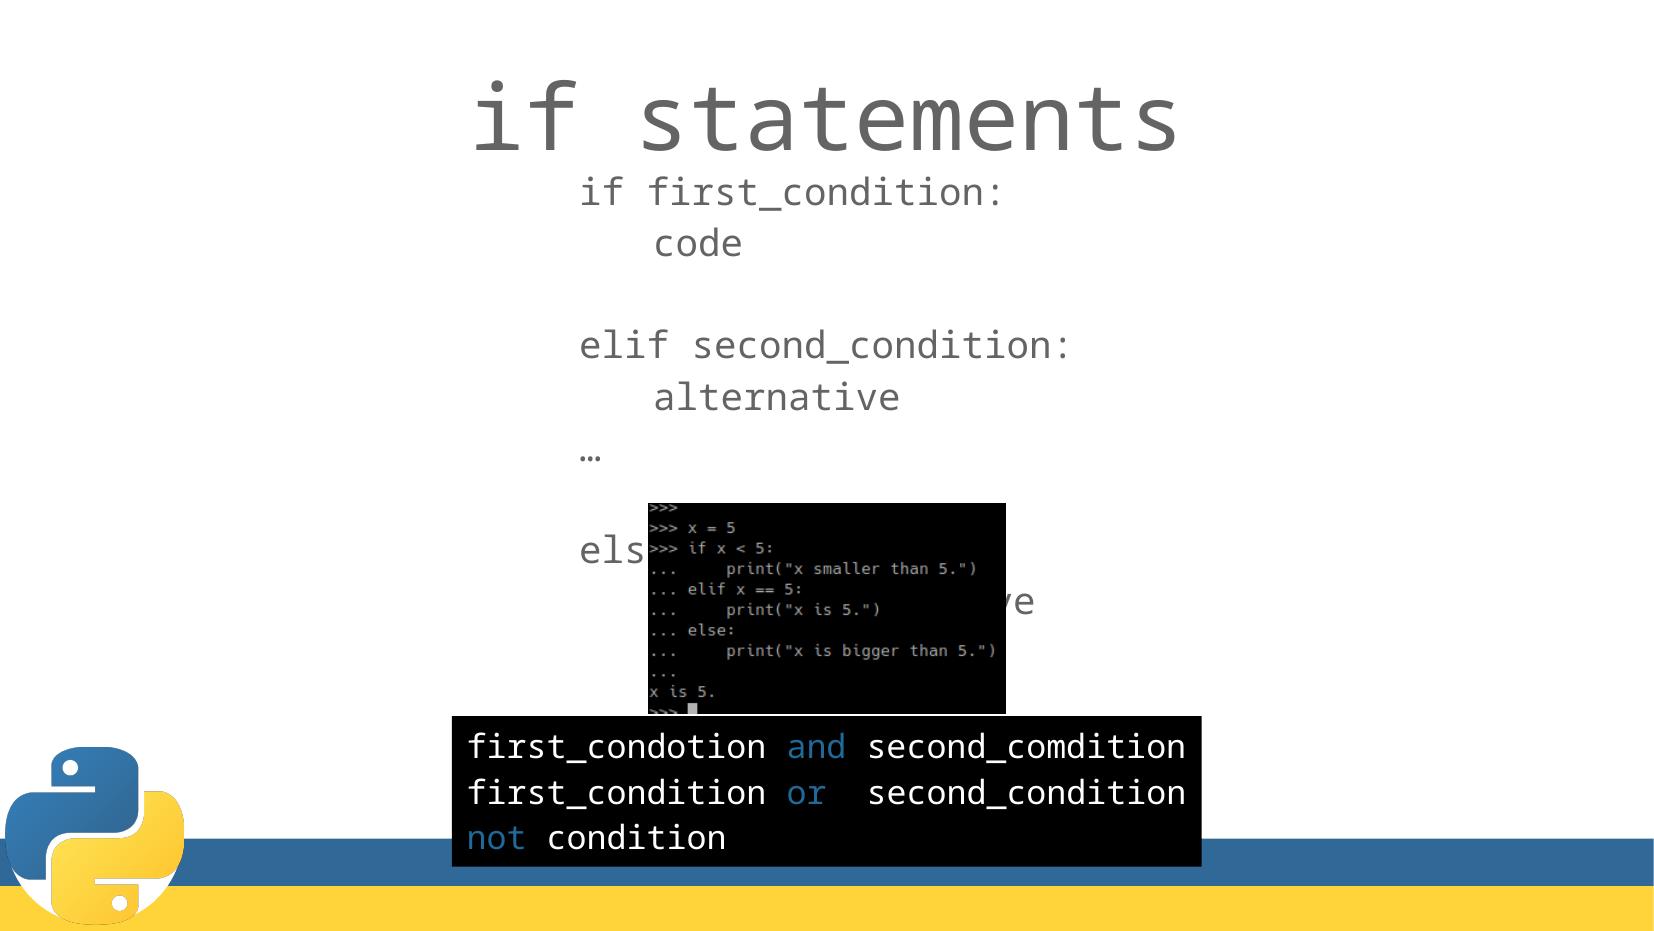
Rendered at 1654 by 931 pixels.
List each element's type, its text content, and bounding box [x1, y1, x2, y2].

title if statements [82, 37, 1571, 193]
text_box first_condotion and second_comdition first_condition or second_condition not condition [451, 716, 1202, 831]
picture [648, 503, 1006, 714]
picture [5, 747, 184, 925]
text_box if first_condition: code elif second_condition: alternative … else: final_alternative [564, 158, 1090, 511]
